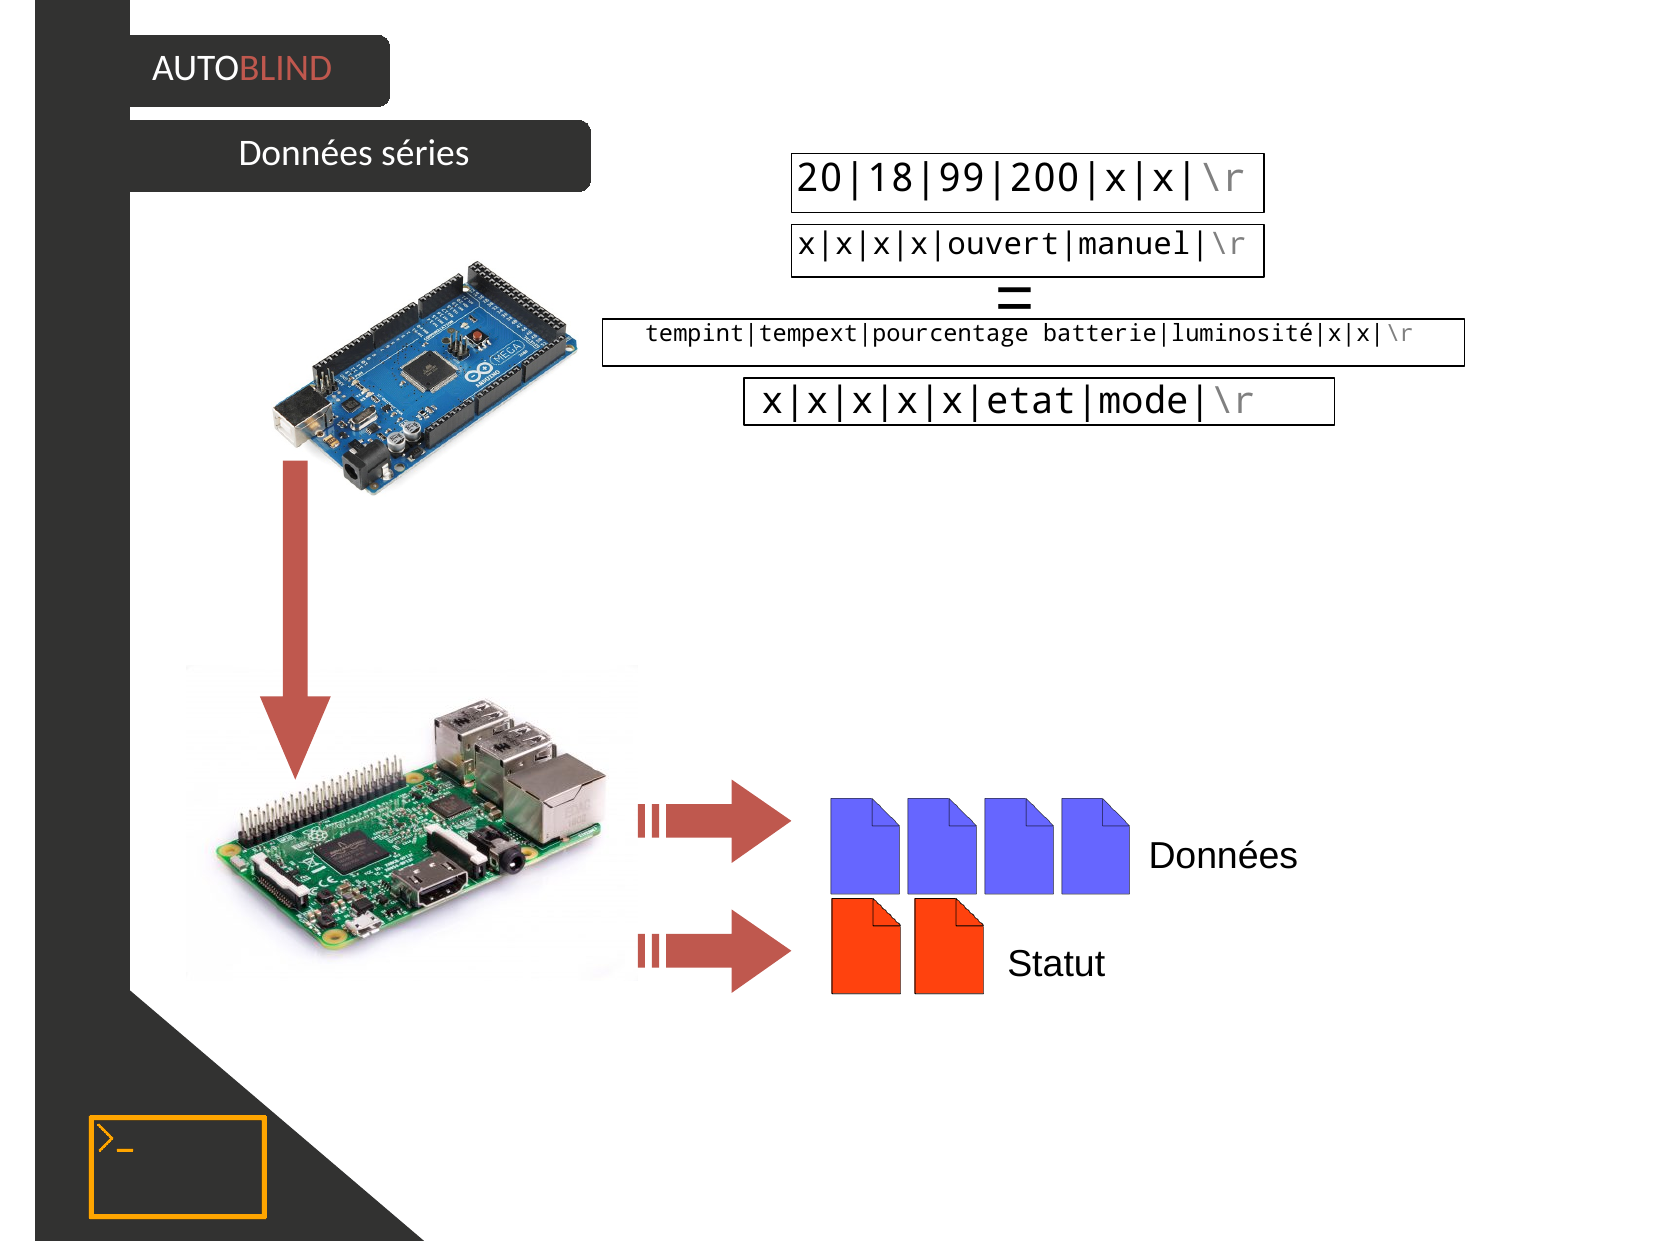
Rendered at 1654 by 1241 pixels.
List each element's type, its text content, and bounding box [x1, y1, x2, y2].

text_box AUTOBLIND [130, 35, 390, 107]
list tempint|tempext|pourcentage batterie|luminosité|x|x|\r [602, 318, 1465, 367]
picture [186, 665, 638, 981]
text_box [666, 779, 792, 863]
text_box Statut [992, 935, 1312, 1077]
text_box = [980, 252, 1052, 343]
picture [820, 791, 1134, 1004]
text_box Données [1133, 826, 1335, 926]
text_box [666, 909, 792, 993]
list 20|18|99|200|x|x|\r [791, 153, 1264, 213]
text_box [637, 804, 645, 838]
text_box Données séries [118, 120, 591, 192]
text_box [35, 0, 425, 1241]
text_box [637, 933, 645, 968]
picture [82, 1110, 272, 1223]
list x|x|x|x|x|etat|mode|\r [744, 377, 1335, 426]
text_box [651, 804, 660, 838]
list x|x|x|x|ouvert|manuel|\r [791, 224, 1264, 277]
text_box [651, 933, 660, 968]
text_box [259, 460, 331, 780]
picture [271, 259, 579, 497]
